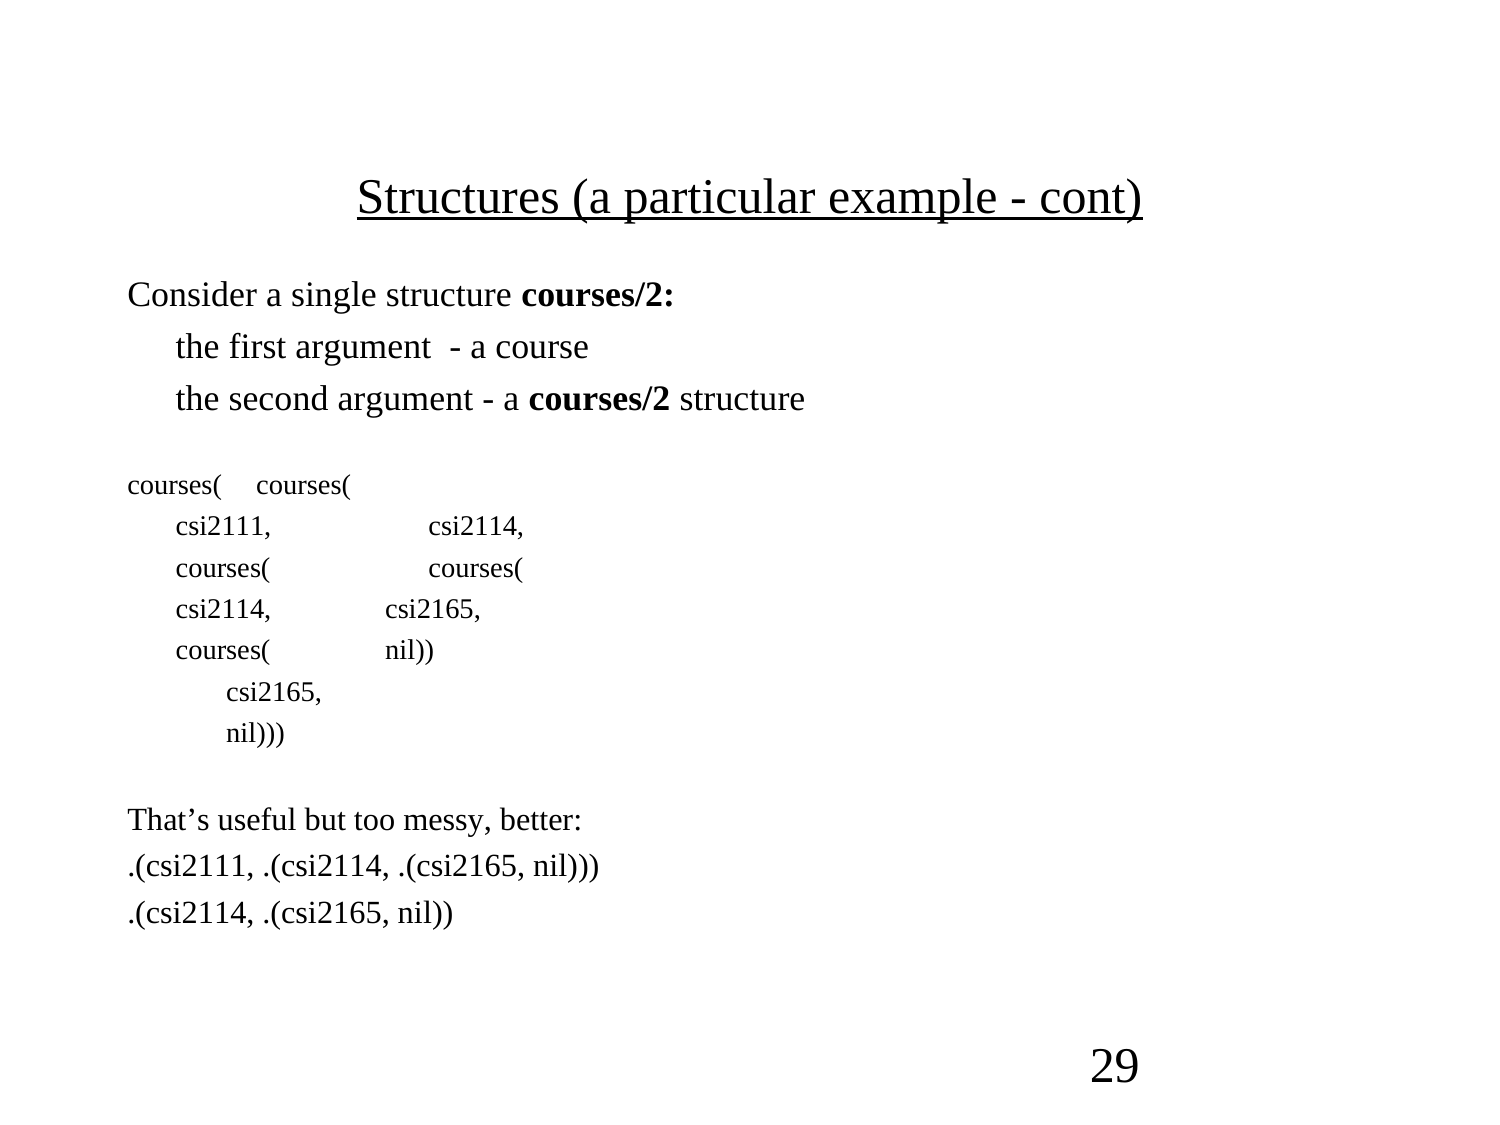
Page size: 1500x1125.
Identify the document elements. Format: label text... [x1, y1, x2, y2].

list Consider a single structure courses/2: the first argument - a course the second argument - a courses/2 structure courses( courses( csi2111, csi2114, courses( courses( csi2114, csi2165, courses( nil)) csi2165, nil))) That’s useful but too messy, better: .(csi2111, .(csi2114, .(csi2165, nil))) .(csi2114, .(csi2165, nil)) [112, 262, 1388, 938]
title Structures (a particular example - cont) [112, 99, 1388, 262]
